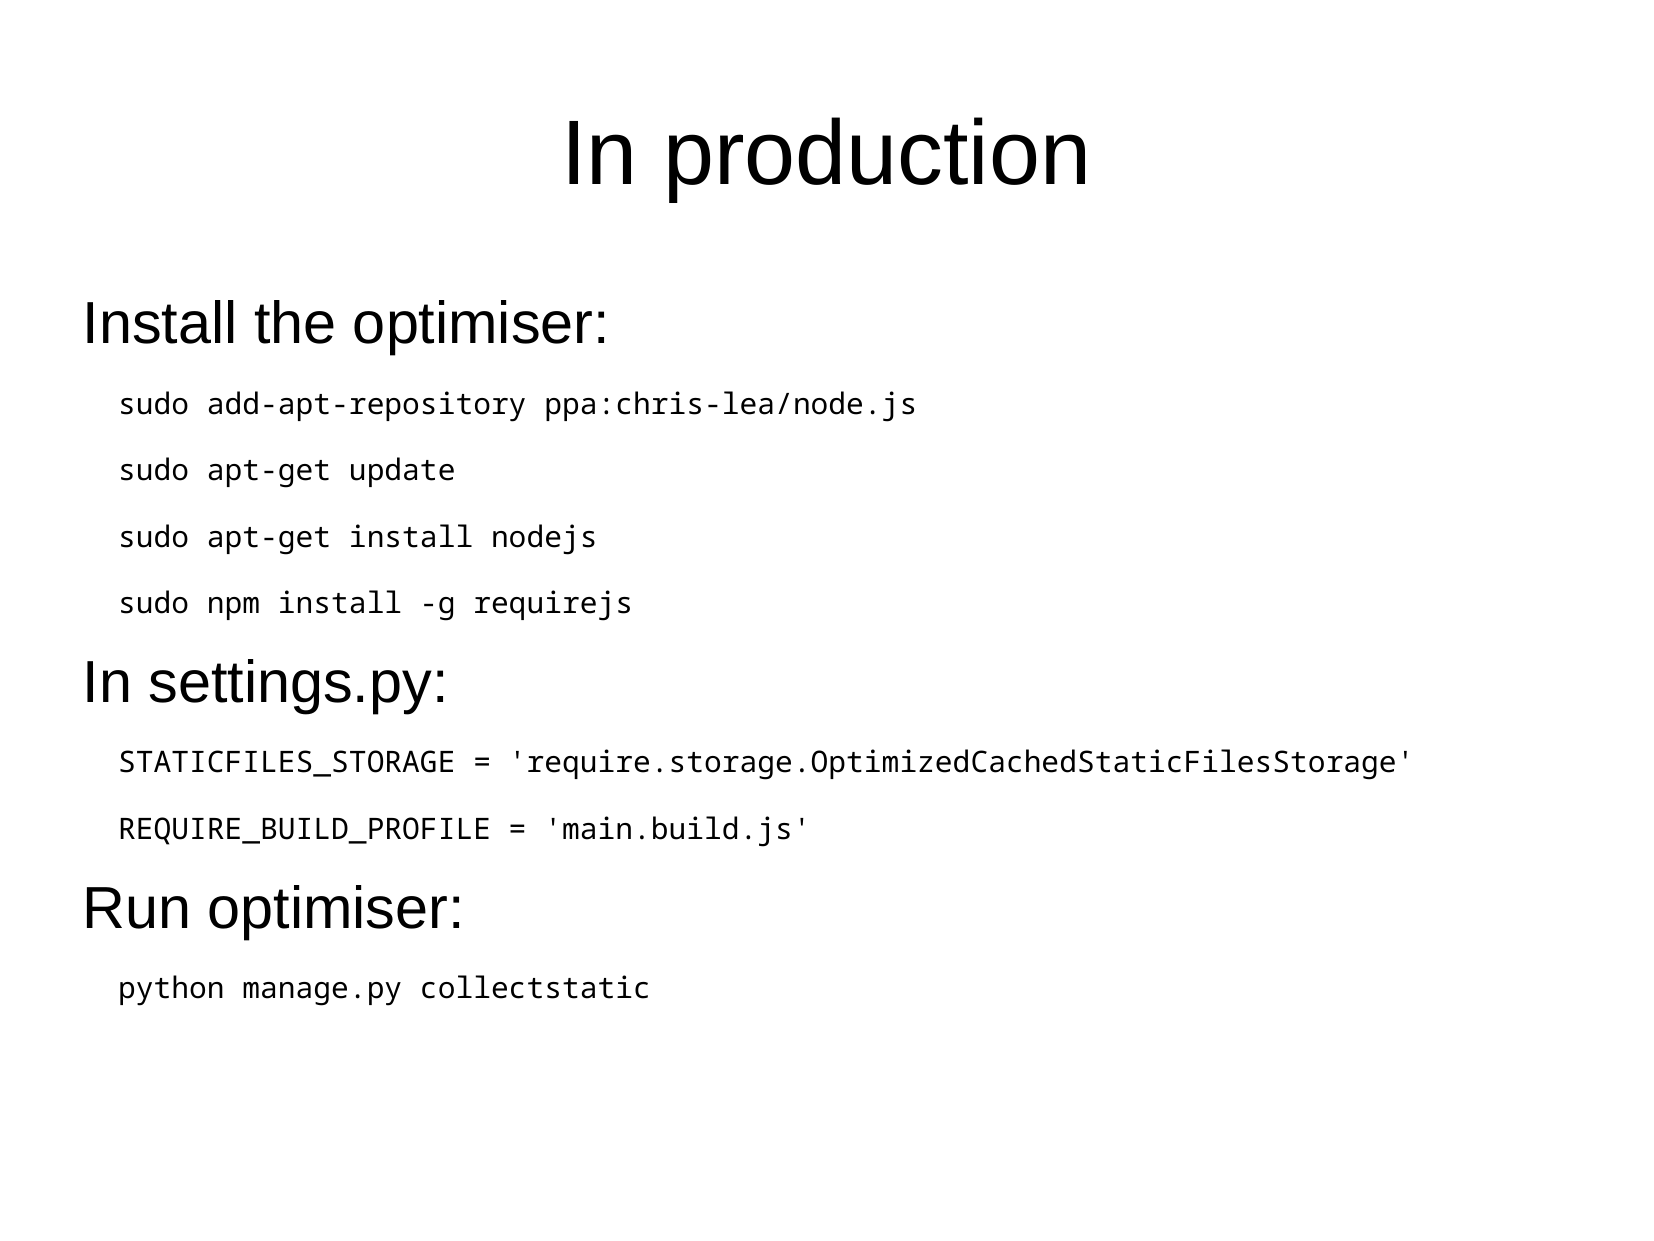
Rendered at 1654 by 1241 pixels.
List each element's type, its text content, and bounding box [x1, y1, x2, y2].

title In production [82, 49, 1571, 257]
list Install the optimiser: sudo add-apt-repository ppa:chris-lea/node.js sudo apt-get update sudo apt-get install nodejs sudo npm install -g requirejs In settings.py: STATICFILES_STORAGE = 'require.storage.OptimizedCachedStaticFilesStorage' REQUIRE_BUILD_PROFILE = 'main.build.js' Run optimiser: python manage.py collectstatic [82, 290, 1571, 1010]
